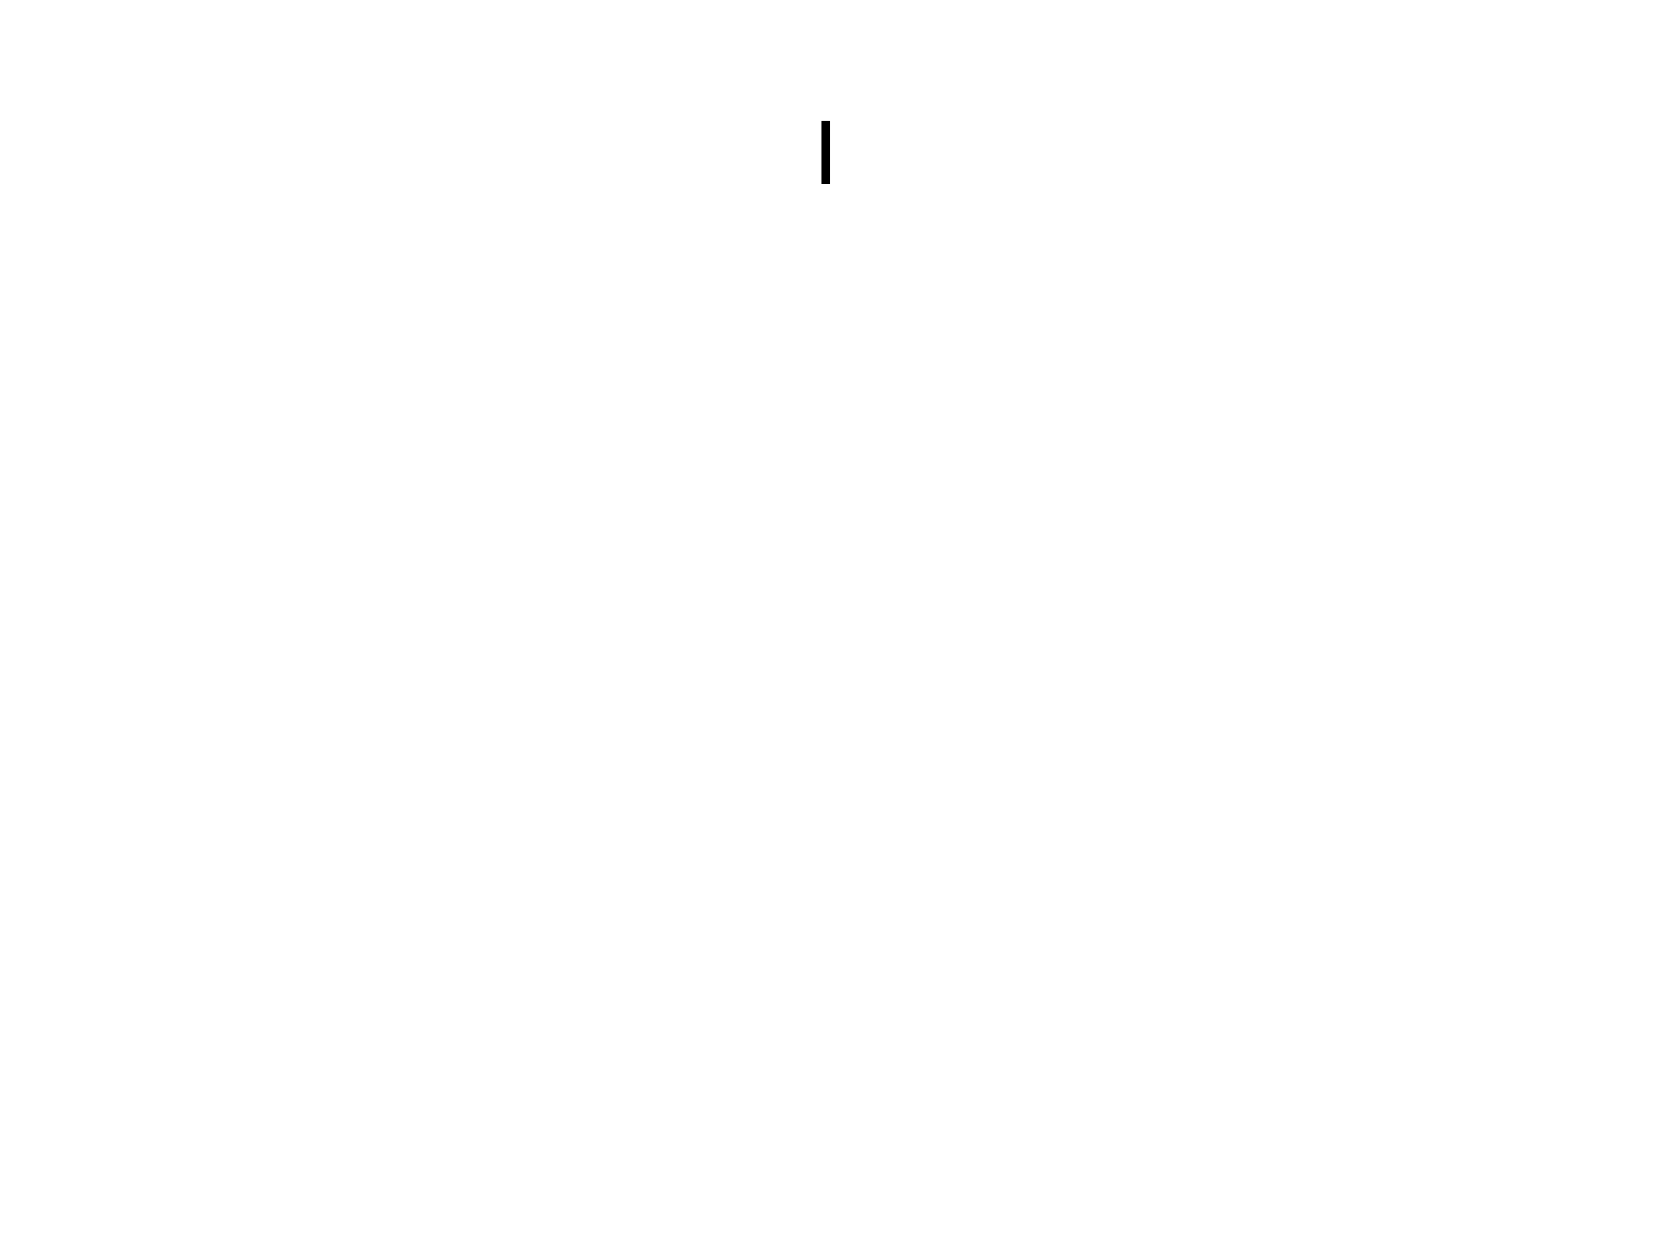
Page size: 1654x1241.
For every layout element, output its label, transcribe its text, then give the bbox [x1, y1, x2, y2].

title I [82, 49, 1571, 257]
